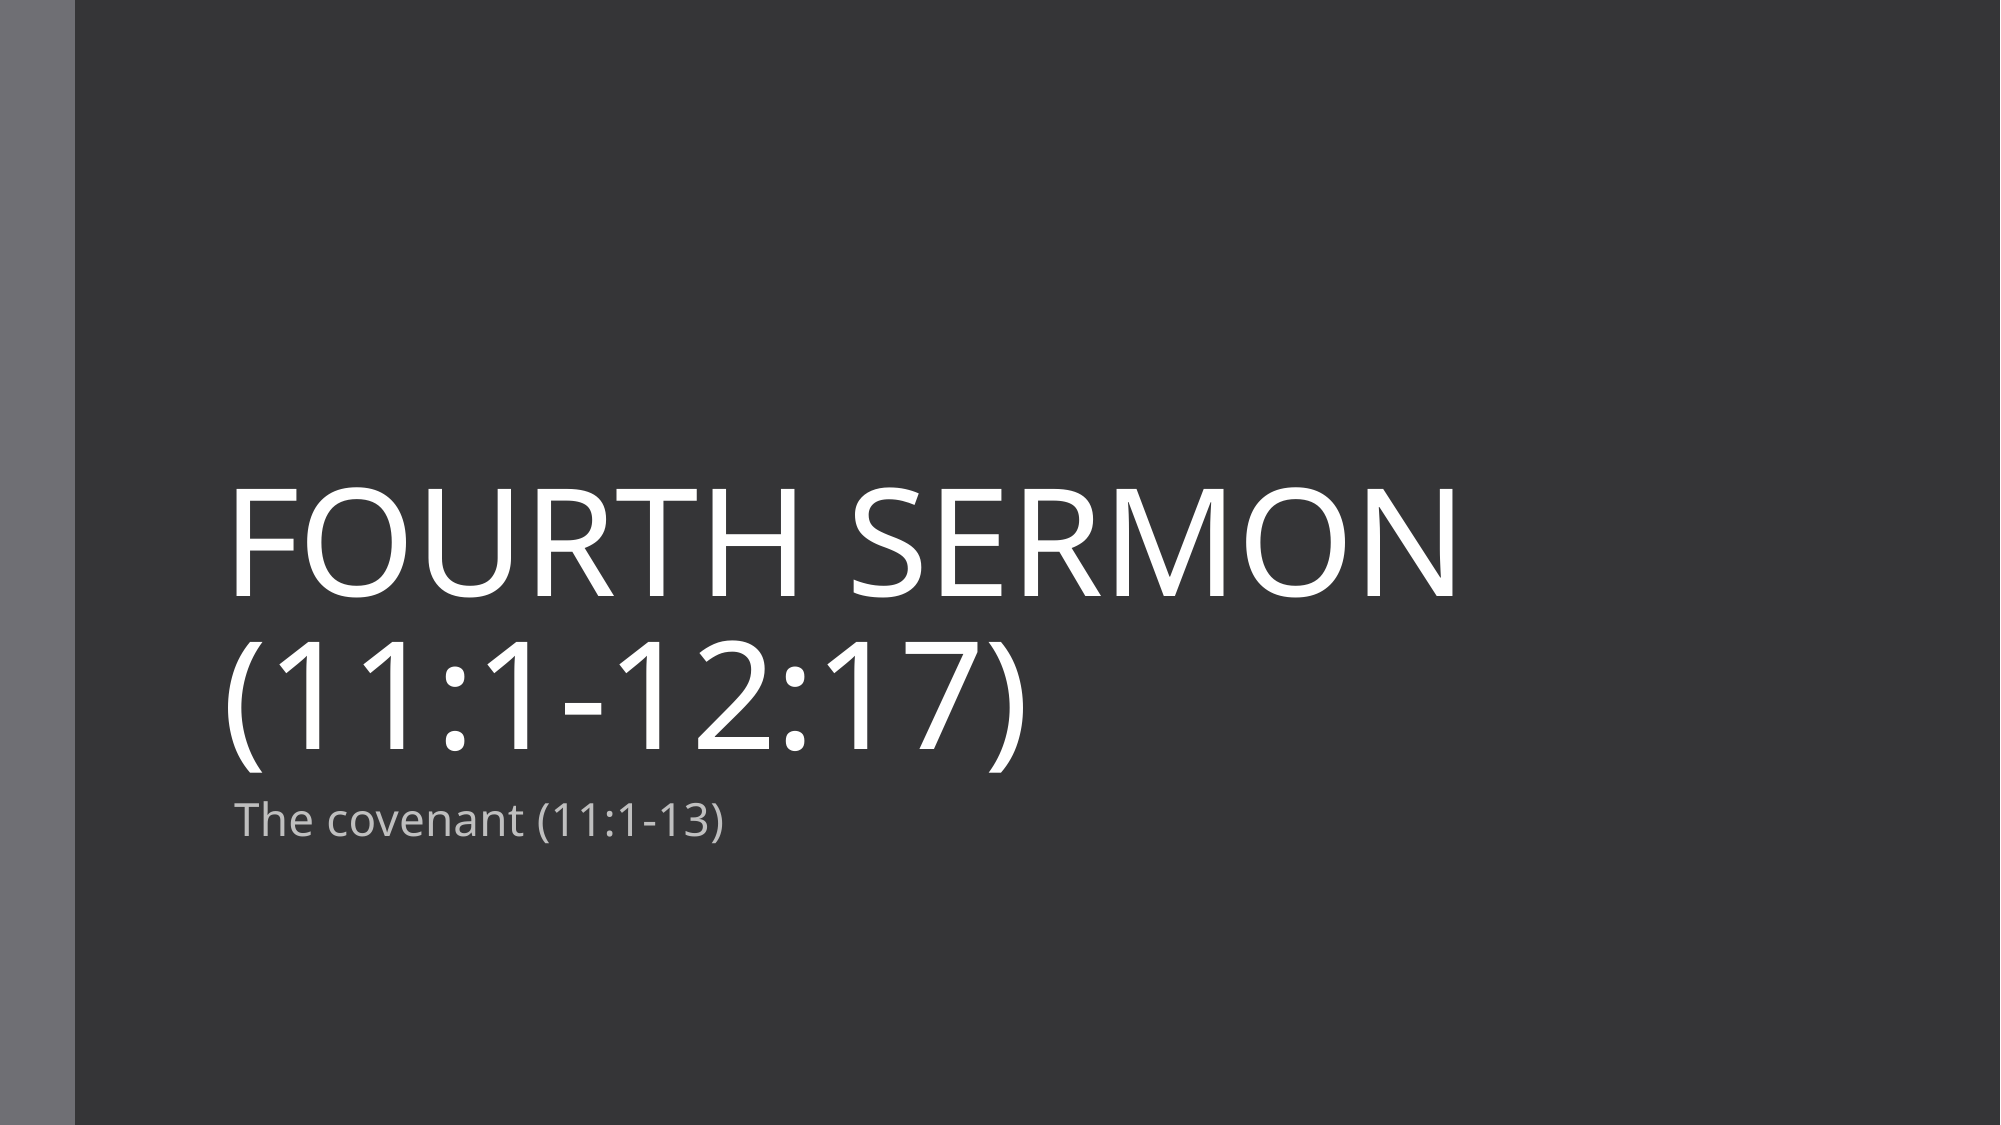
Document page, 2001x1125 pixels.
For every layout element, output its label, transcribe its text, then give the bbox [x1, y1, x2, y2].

subtitle The covenant (11:1-13) [206, 787, 1752, 1066]
title FOURTH SERMON (11:1-12:17) [206, 124, 1752, 787]
